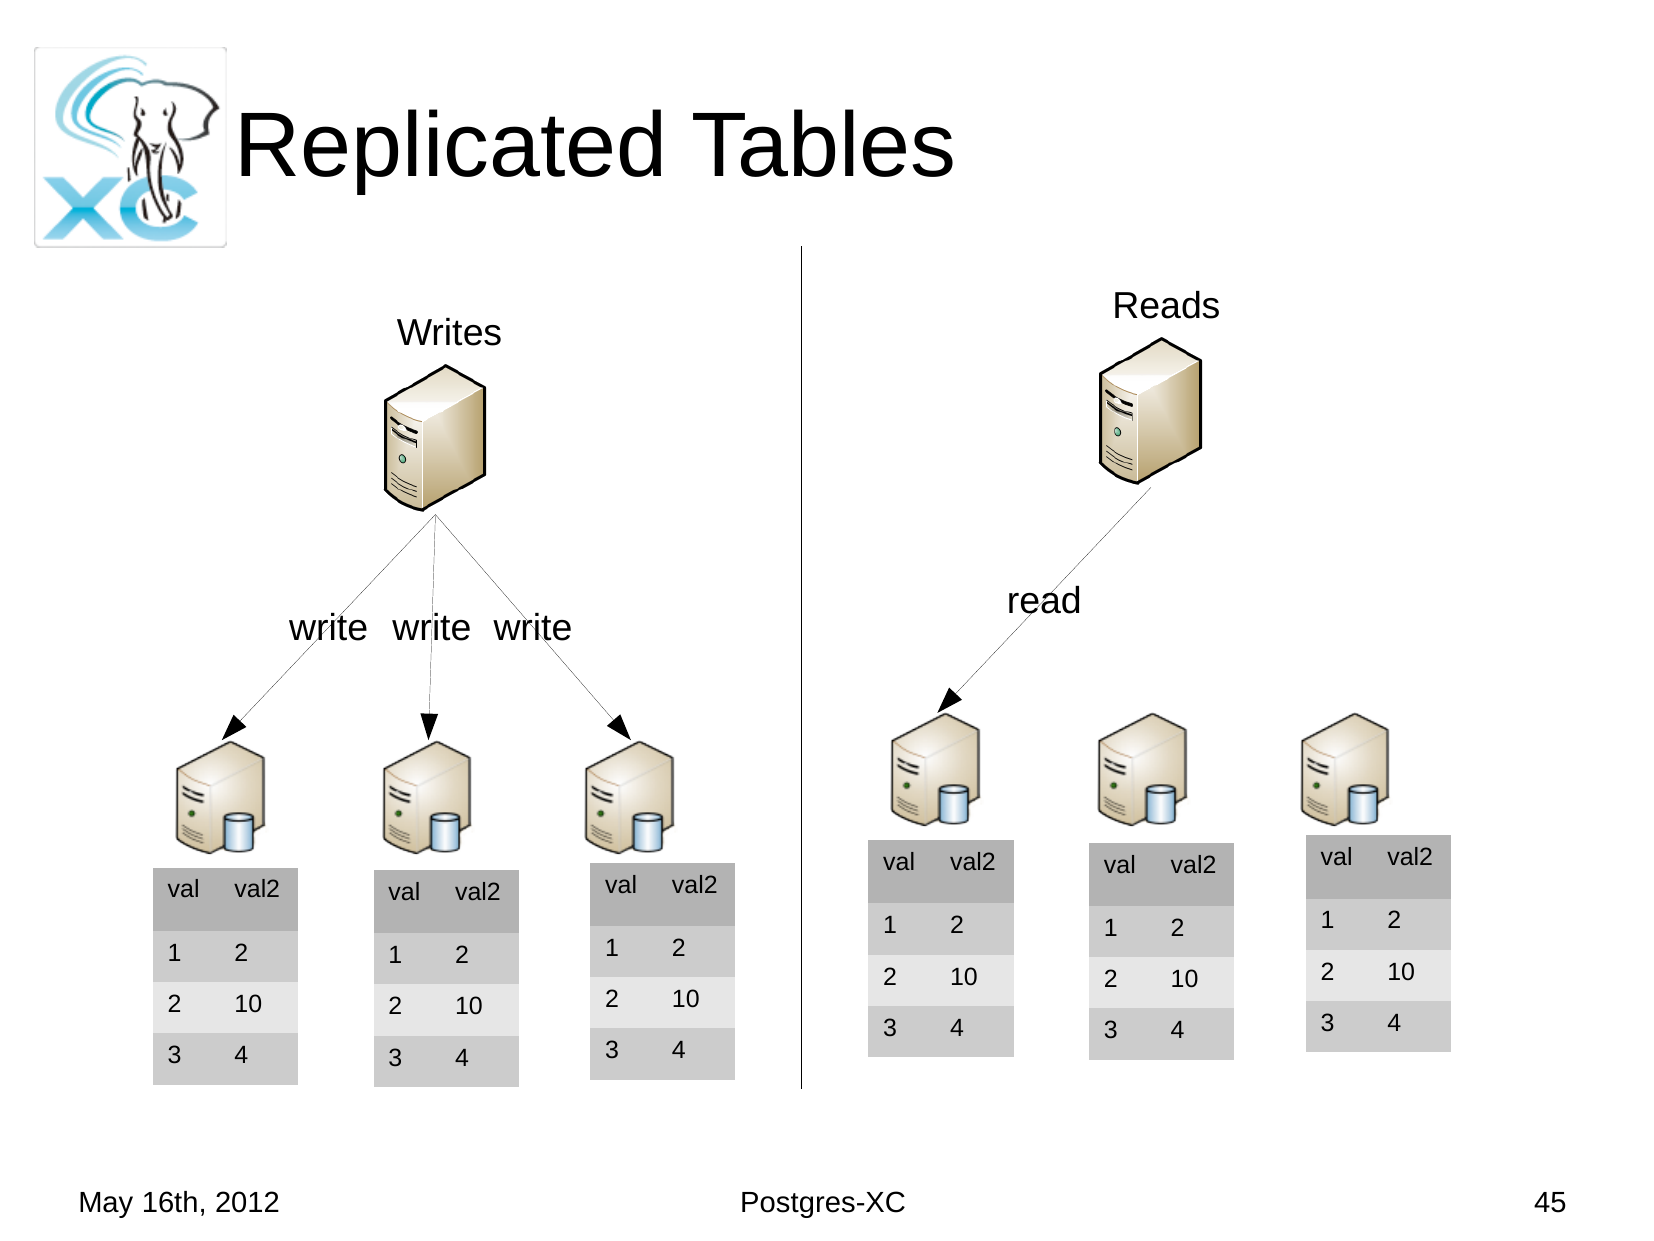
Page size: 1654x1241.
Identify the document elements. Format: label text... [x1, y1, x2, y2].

table_cell 1 [590, 926, 657, 977]
picture [382, 740, 475, 856]
table_cell 1 [1306, 899, 1373, 950]
table_cell 3 [1306, 1001, 1373, 1052]
table_cell 2 [374, 984, 440, 1036]
table_cell 10 [657, 977, 735, 1028]
table_header val [1306, 835, 1373, 899]
table_header val [374, 870, 440, 933]
table_cell 1 [374, 933, 440, 984]
table_cell 3 [153, 1033, 220, 1085]
table_cell 4 [1156, 1008, 1234, 1060]
table_cell 2 [1306, 950, 1373, 1001]
table_header val2 [1373, 835, 1451, 899]
picture [1097, 712, 1191, 828]
table_cell 1 [153, 931, 220, 982]
table_cell 2 [1373, 899, 1451, 950]
table_cell 1 [868, 903, 935, 955]
table_header val2 [220, 868, 298, 931]
table_header val2 [657, 863, 735, 926]
text_box Writes [382, 304, 518, 367]
table_header val2 [1156, 843, 1234, 906]
table_cell 2 [657, 926, 735, 977]
table_cell 4 [657, 1028, 735, 1080]
table_header val [868, 840, 935, 903]
table_cell 4 [220, 1033, 298, 1085]
table_cell 2 [440, 933, 519, 984]
table_cell 10 [440, 984, 519, 1036]
picture [890, 712, 984, 828]
table_cell 1 [1089, 906, 1156, 957]
table_cell 10 [1373, 950, 1451, 1001]
table_cell 2 [590, 977, 657, 1028]
table_cell 2 [935, 903, 1014, 955]
picture [584, 740, 678, 856]
picture [34, 47, 227, 248]
table_cell 3 [590, 1028, 657, 1080]
table_header val [590, 863, 657, 926]
table_header val [153, 868, 220, 931]
table_cell 3 [374, 1036, 440, 1087]
table_cell 2 [1089, 957, 1156, 1008]
table_cell 4 [935, 1006, 1014, 1057]
text_box Reads [1097, 277, 1236, 339]
table_cell 2 [153, 982, 220, 1033]
table_cell 10 [935, 955, 1014, 1006]
table_header val2 [935, 840, 1014, 903]
table_cell 10 [1156, 957, 1234, 1008]
table_cell 3 [1089, 1008, 1156, 1060]
table_cell 2 [868, 955, 935, 1006]
title Replicated Tables [234, 40, 1599, 248]
table_cell 3 [868, 1006, 935, 1057]
table_cell 4 [440, 1036, 519, 1087]
picture [382, 367, 489, 515]
table_cell 2 [220, 931, 298, 982]
picture [1300, 712, 1393, 828]
table_cell 2 [1156, 906, 1234, 957]
table_header val2 [440, 870, 519, 933]
picture [175, 740, 269, 856]
table_header val [1089, 843, 1156, 906]
picture [1097, 339, 1205, 488]
table_cell 4 [1373, 1001, 1451, 1052]
table_cell 10 [220, 982, 298, 1033]
